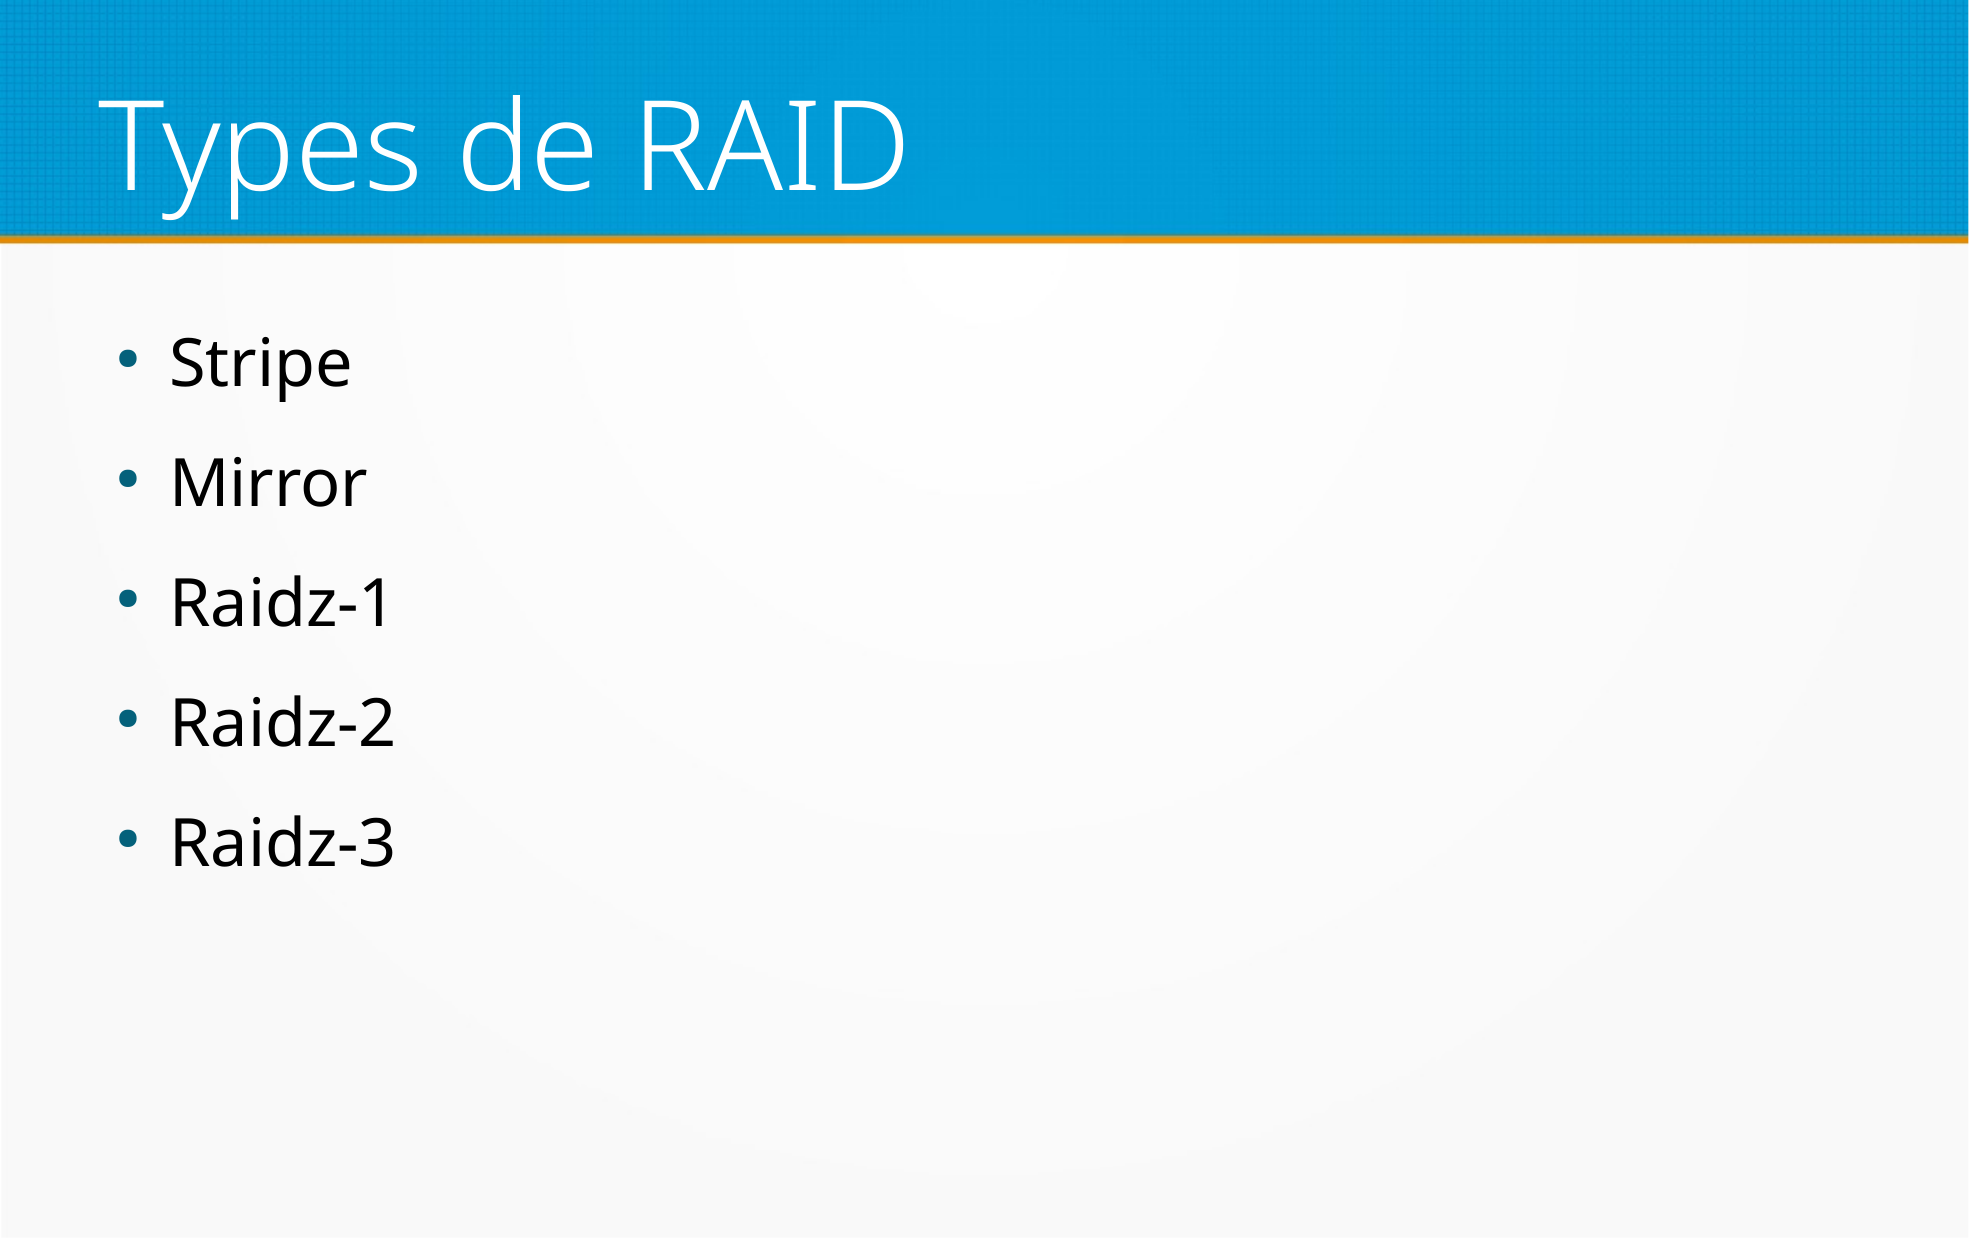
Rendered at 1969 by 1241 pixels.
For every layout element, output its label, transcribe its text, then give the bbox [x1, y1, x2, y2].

picture [0, 233, 1969, 1241]
title Types de RAID [98, 19, 1870, 227]
list Stripe Mirror Raidz-1 Raidz-2 Raidz-3 [98, 315, 1861, 1081]
